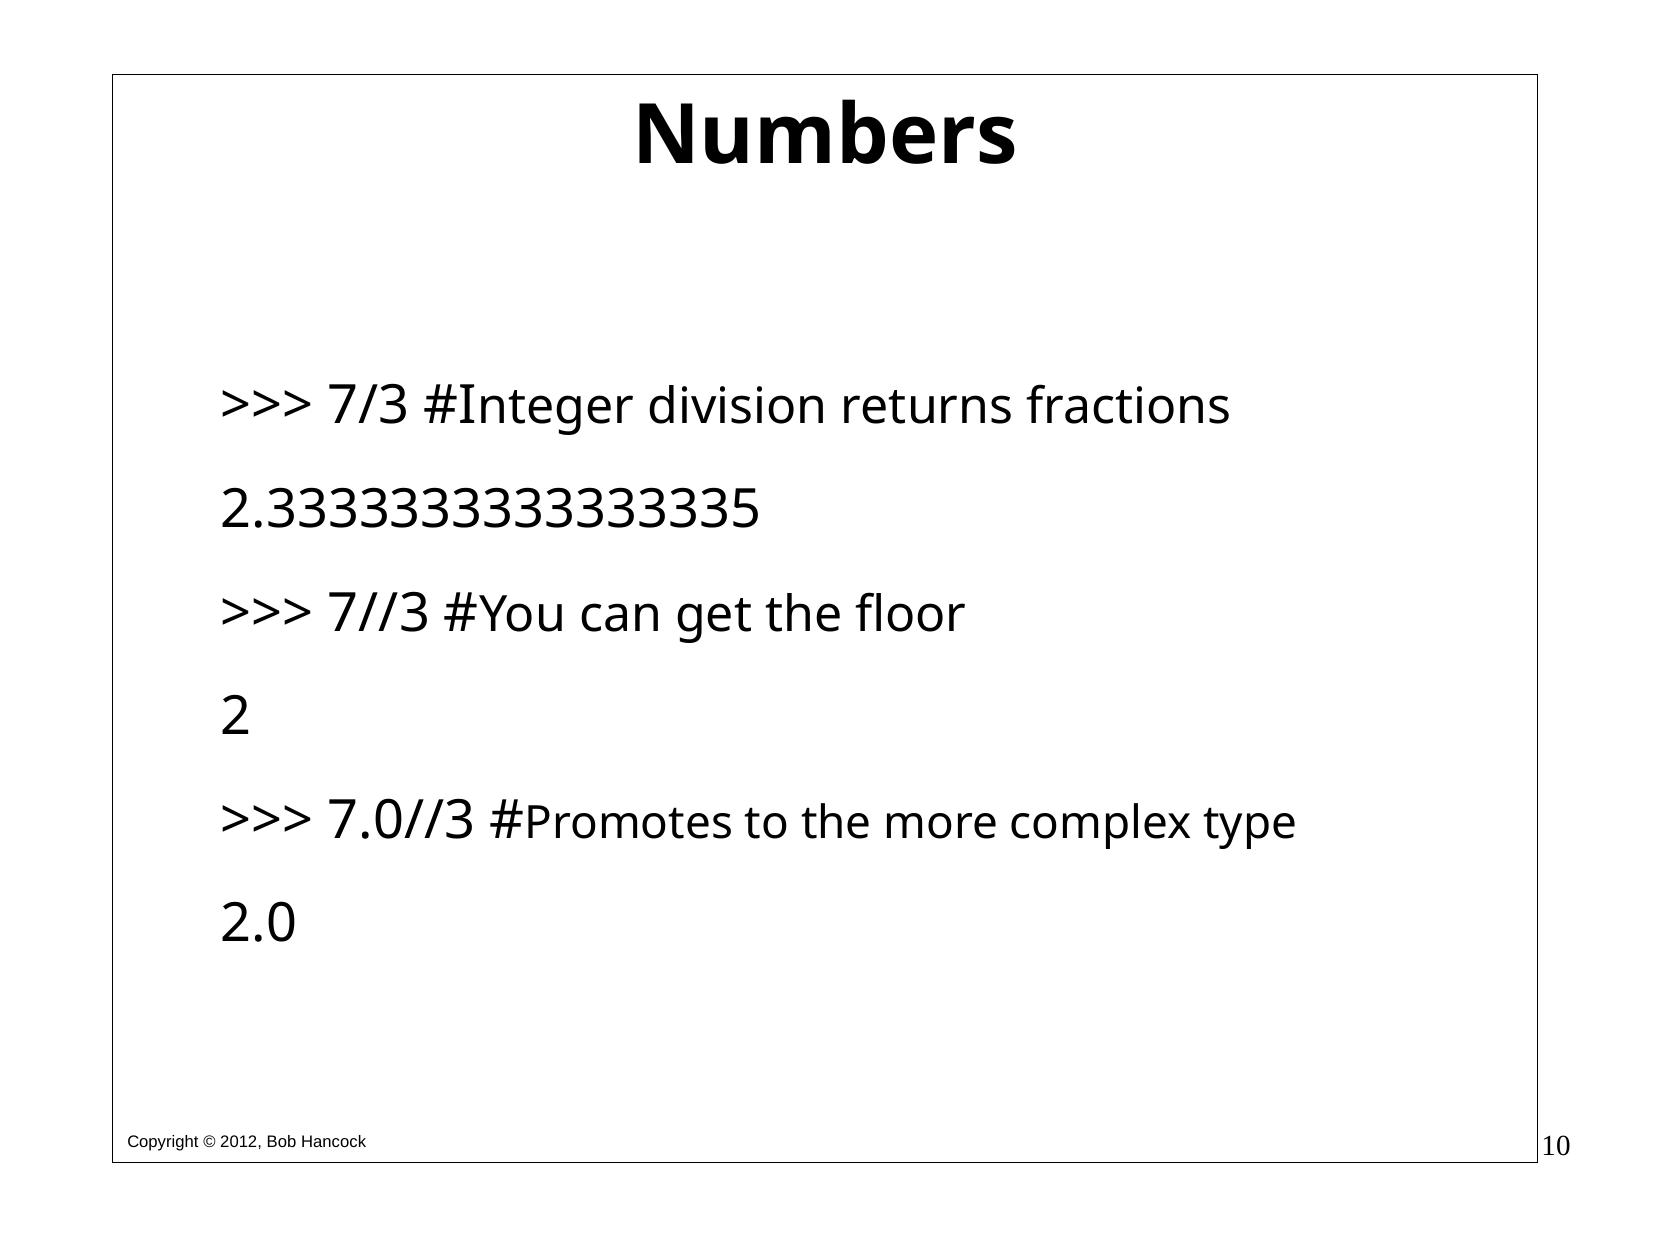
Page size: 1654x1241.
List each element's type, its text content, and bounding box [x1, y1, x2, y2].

text_box Copyright © 2012, Bob Hancock [112, 1125, 382, 1159]
title Numbers [112, 75, 1538, 188]
list >>> 7/3 #Integer division returns fractions 2.3333333333333335 >>> 7//3 #You can get the floor 2 >>> 7.0//3 #Promotes to the more complex type 2.0 [150, 262, 1501, 1126]
